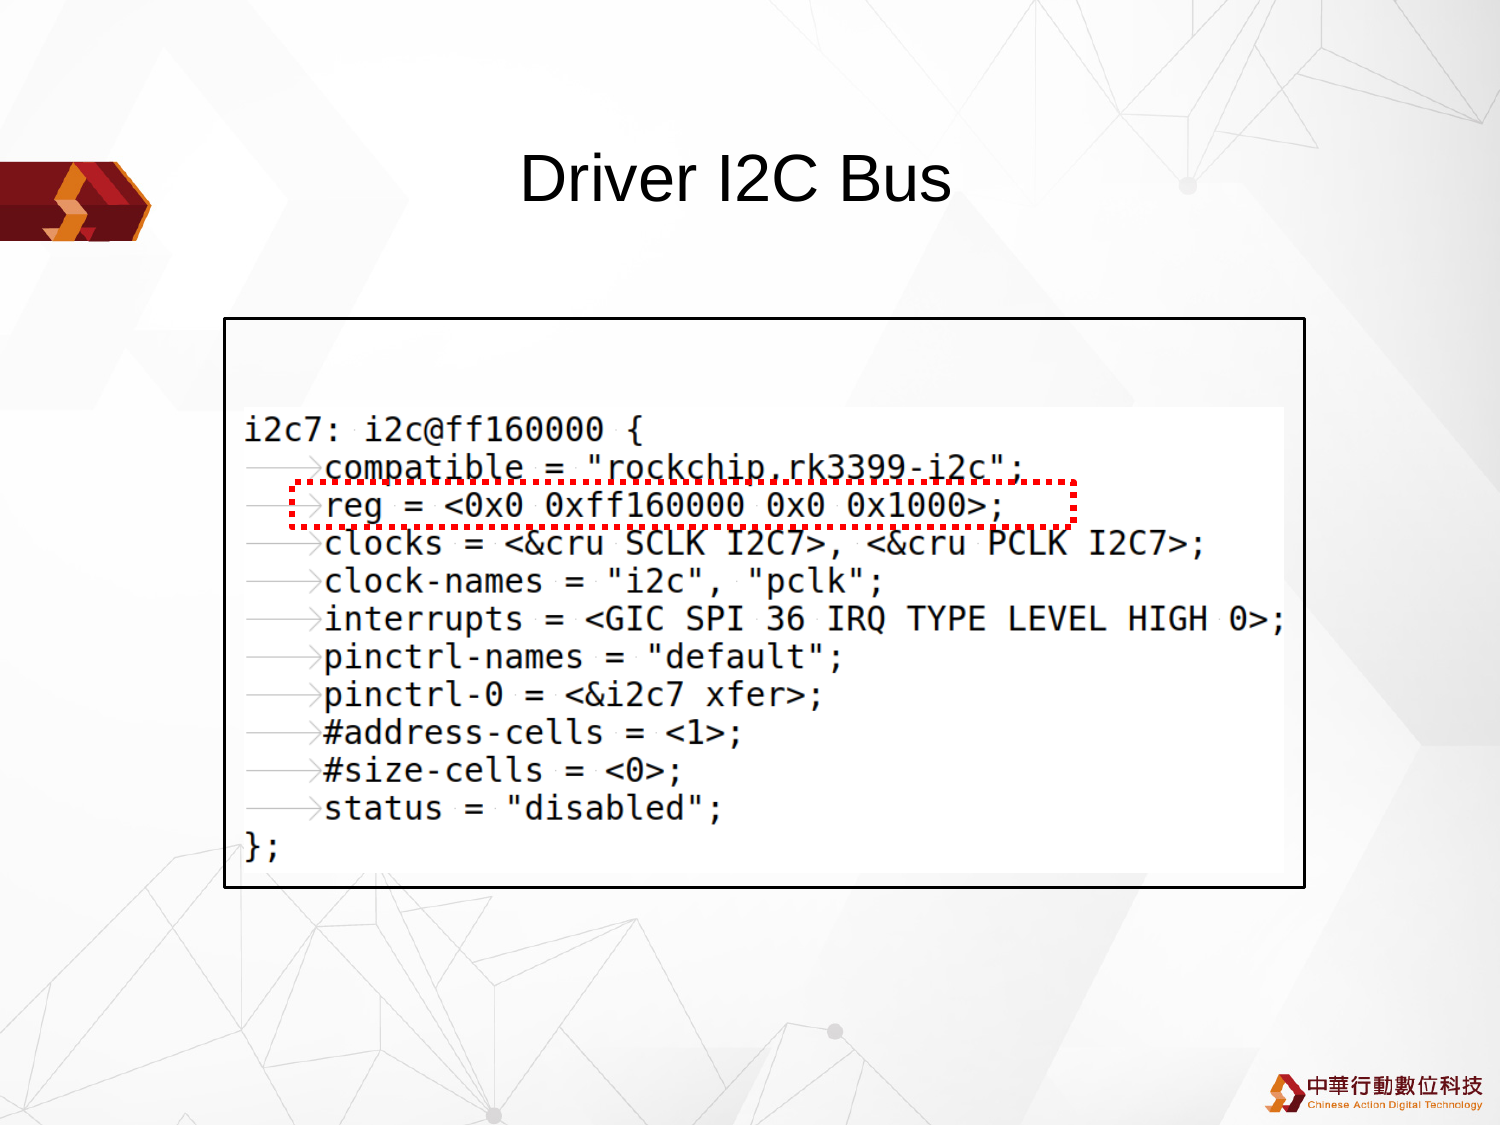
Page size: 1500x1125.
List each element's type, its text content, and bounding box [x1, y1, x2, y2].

picture [0, 0, 1500, 1125]
title Driver I2C Bus [107, 101, 1367, 255]
